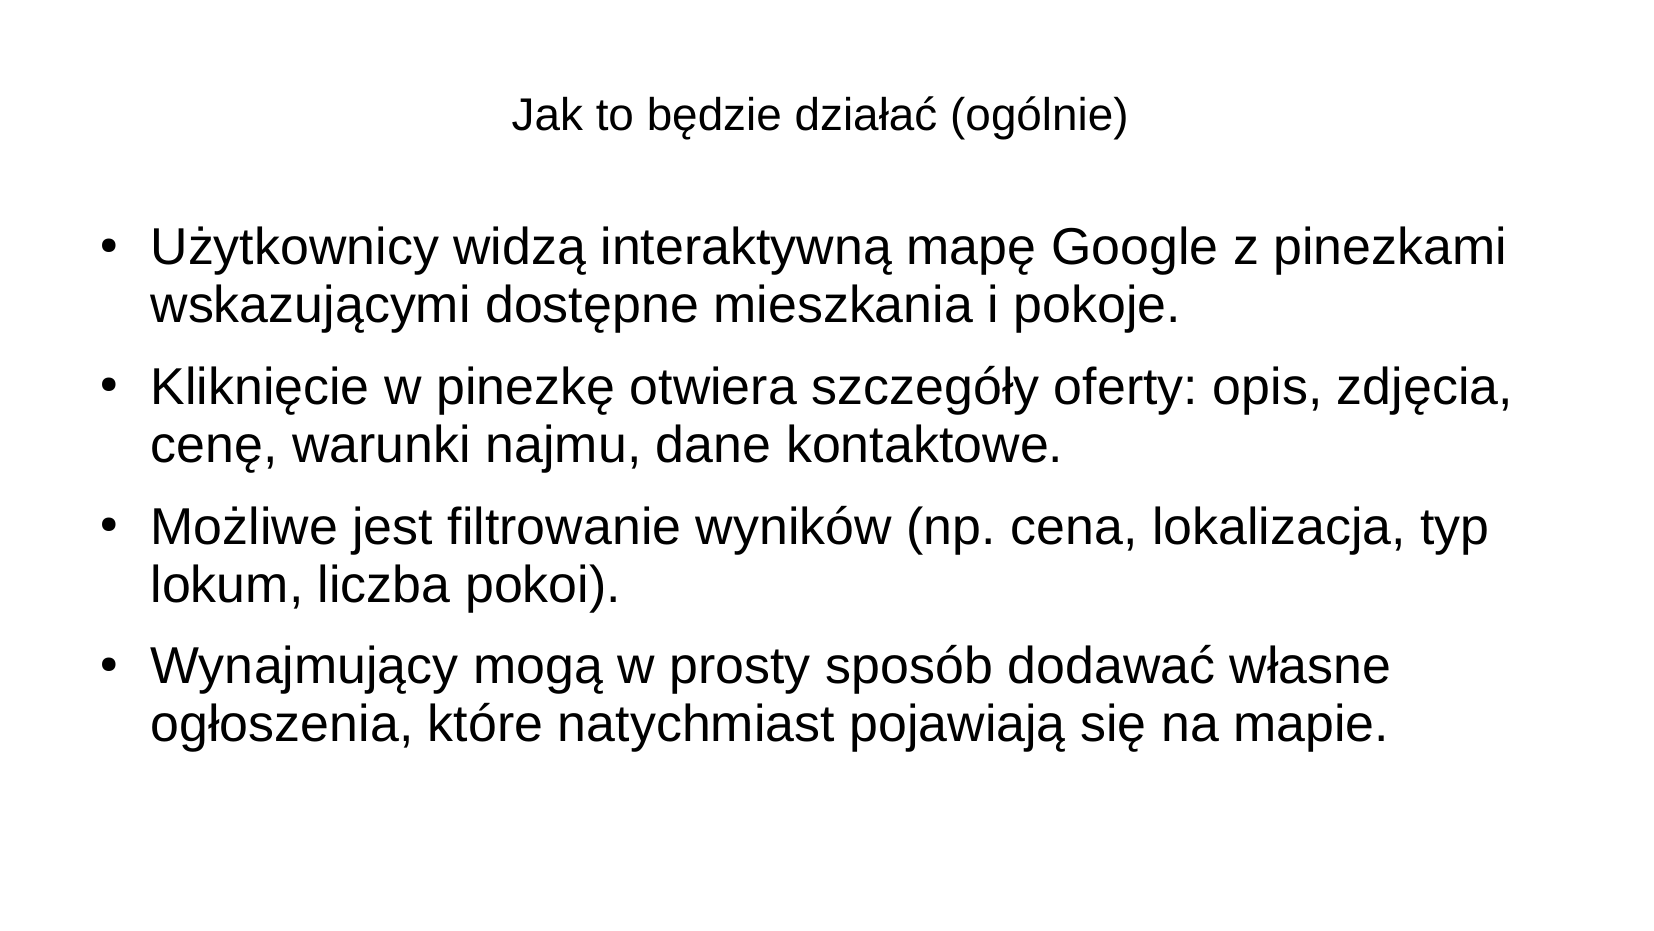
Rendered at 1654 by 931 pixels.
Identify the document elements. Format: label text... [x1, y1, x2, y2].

list Użytkownicy widzą interaktywną mapę Google z pinezkami wskazującymi dostępne mieszkania i pokoje. Kliknięcie w pinezkę otwiera szczegóły oferty: opis, zdjęcia, cenę, warunki najmu, dane kontaktowe. Możliwe jest filtrowanie wyników (np. cena, lokalizacja, typ lokum, liczba pokoi). Wynajmujący mogą w prosty sposób dodawać własne ogłoszenia, które natychmiast pojawiają się na mapie. [82, 217, 1571, 758]
title Jak to będzie działać (ogólnie) [82, 37, 1571, 193]
